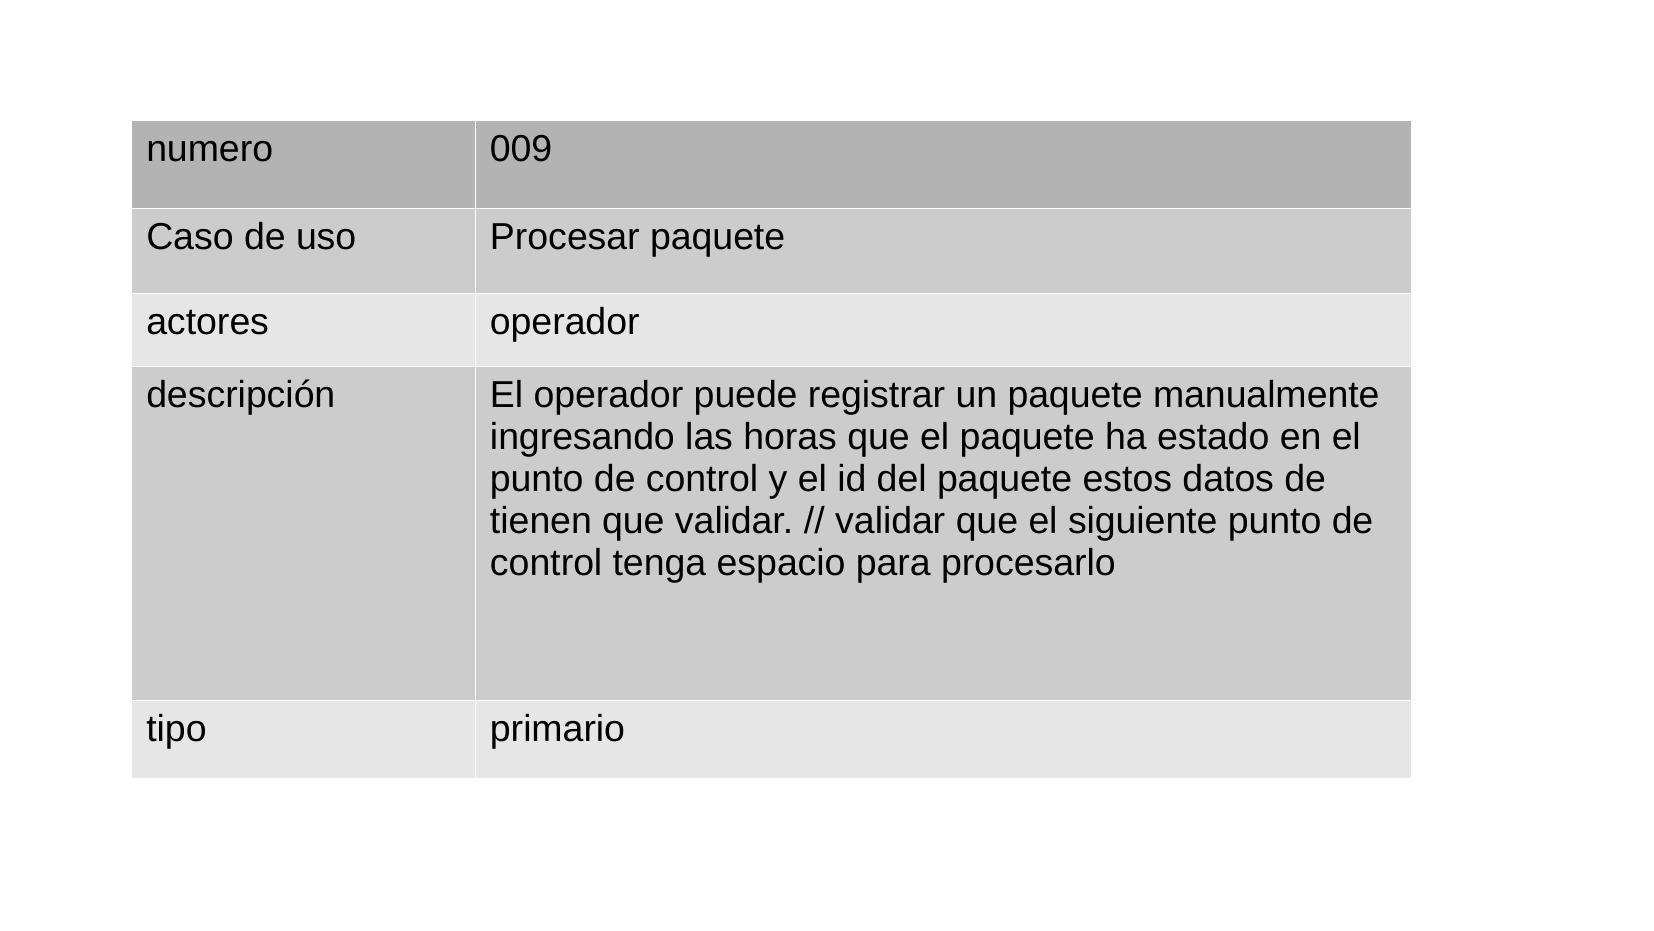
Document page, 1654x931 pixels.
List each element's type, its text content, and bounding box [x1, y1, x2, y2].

table_cell descripción [132, 367, 475, 700]
table_cell operador [476, 294, 1411, 366]
table_cell Caso de uso [132, 209, 475, 293]
table_cell primario [476, 701, 1411, 778]
table_cell Procesar paquete [476, 209, 1411, 293]
table_cell El operador puede registrar un paquete manualmente ingresando las horas que el paquete ha estado en el punto de control y el id del paquete estos datos de tienen que validar. // validar que el siguiente punto de control tenga espacio para procesarlo [476, 367, 1411, 700]
table_cell tipo [132, 701, 475, 778]
table_header 009 [476, 121, 1411, 208]
table_header numero [132, 121, 475, 208]
table_cell actores [132, 294, 475, 366]
